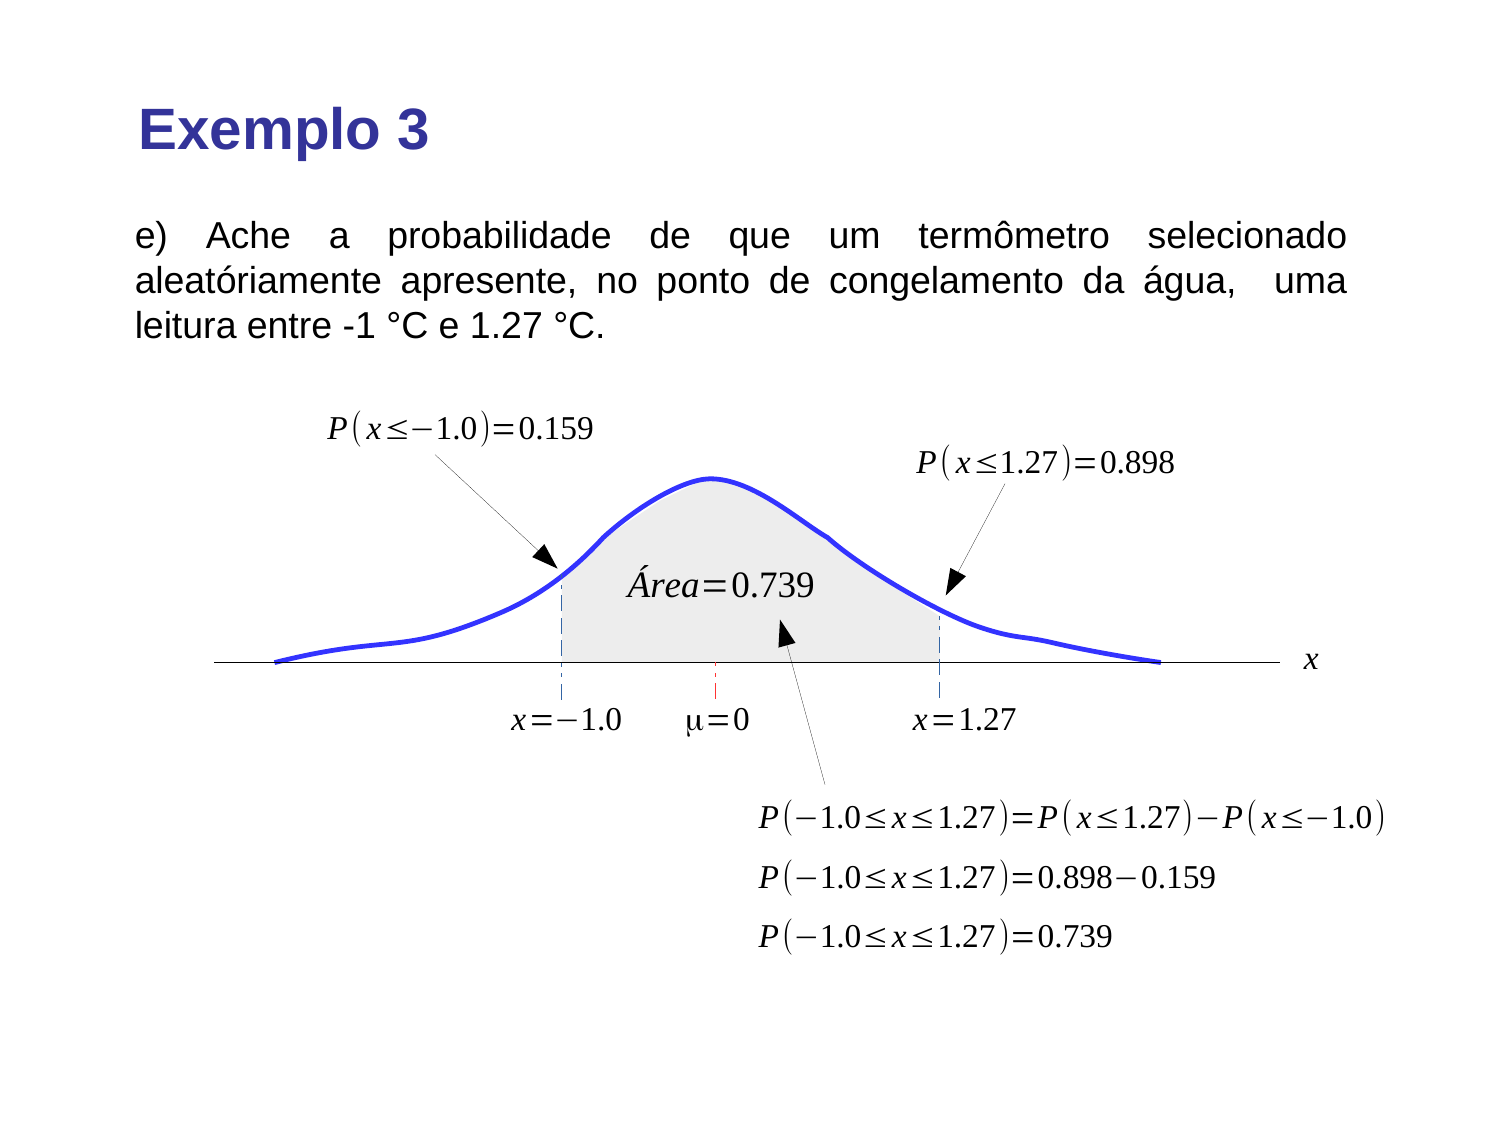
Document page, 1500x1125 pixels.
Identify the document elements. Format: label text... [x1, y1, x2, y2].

chart [503, 700, 630, 738]
chart [678, 700, 757, 739]
text_box e) Ache a probabilidade de que um termômetro selecionado aleatóriamente apresente, no ponto de congelamento da água, uma leitura entre -1 °C e 1.27 °C. [120, 203, 1362, 354]
text_box Exemplo 3 [123, 84, 1400, 179]
chart [1295, 640, 1327, 678]
chart [319, 409, 601, 450]
chart [750, 799, 1392, 840]
chart [618, 564, 822, 607]
chart [750, 917, 1119, 958]
chart [908, 443, 1182, 484]
chart [905, 700, 1024, 738]
text_box [561, 482, 940, 662]
chart [750, 858, 1224, 899]
